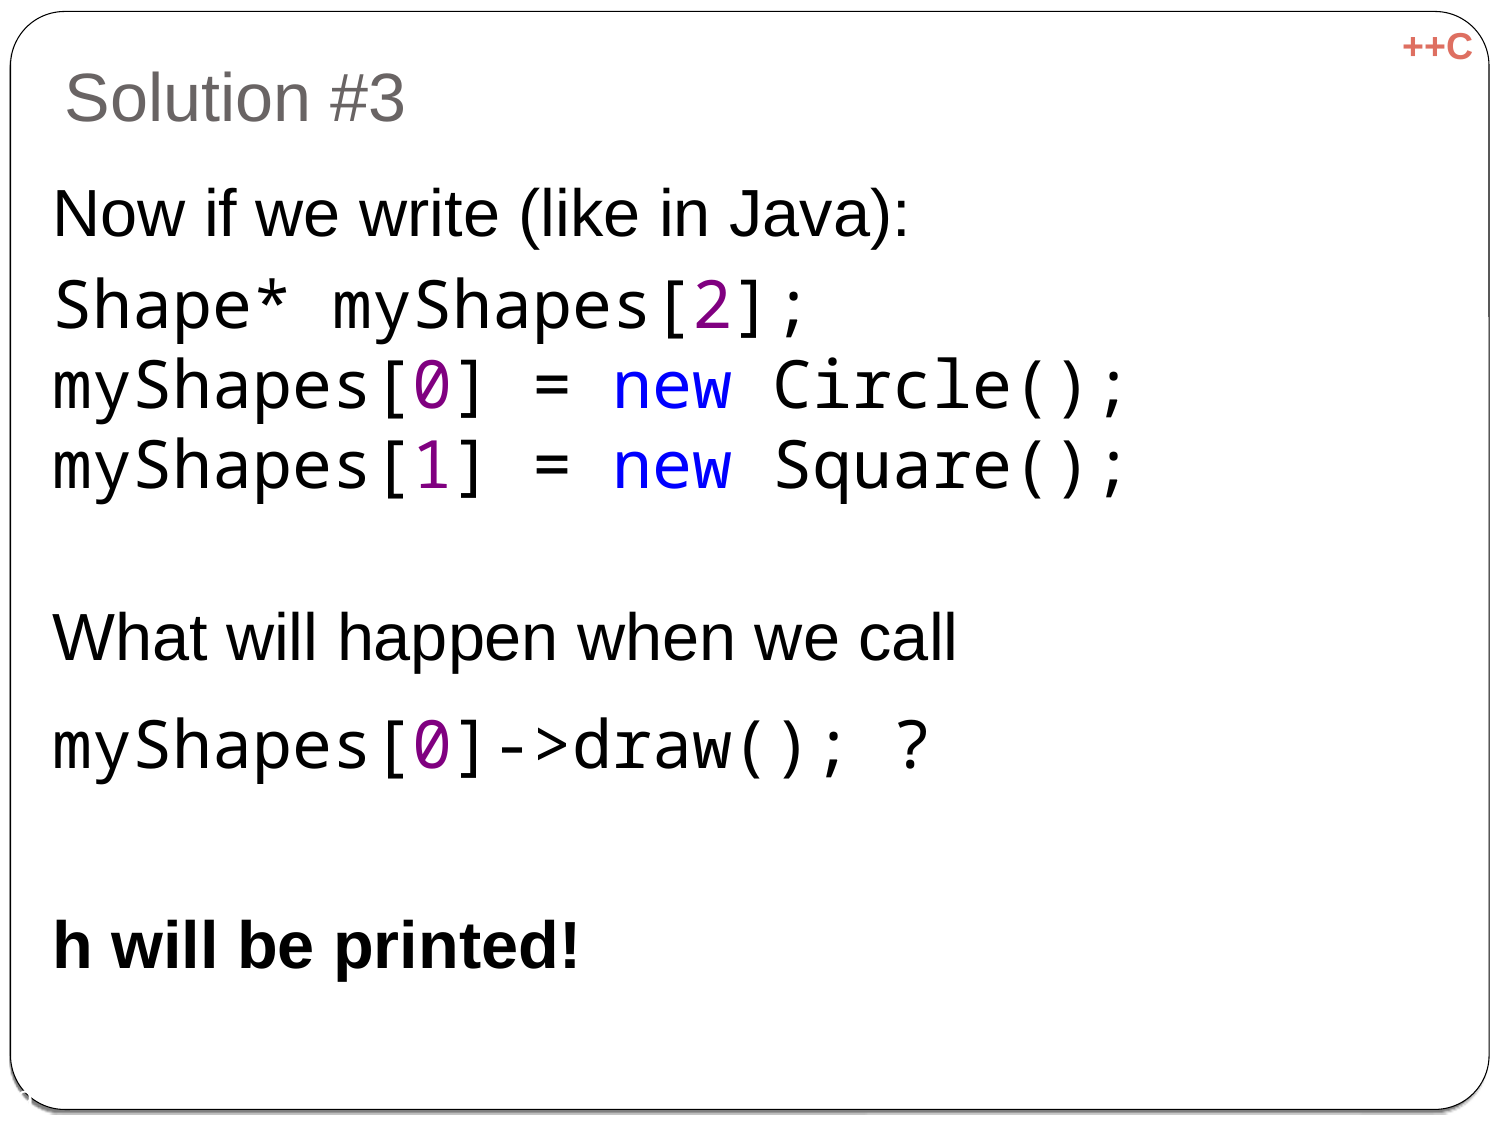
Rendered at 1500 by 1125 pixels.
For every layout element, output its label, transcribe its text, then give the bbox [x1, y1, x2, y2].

list Now if we write (like in Java): Shape* myShapes[2]; myShapes[0] = new Circle(); myShapes[1] = new Square(); What will happen when we call myShapes[0]->draw(); ? h will be printed! [37, 162, 1463, 1088]
title Solution #3 [50, 45, 1450, 150]
slide_number <number> [0, 1074, 50, 1125]
